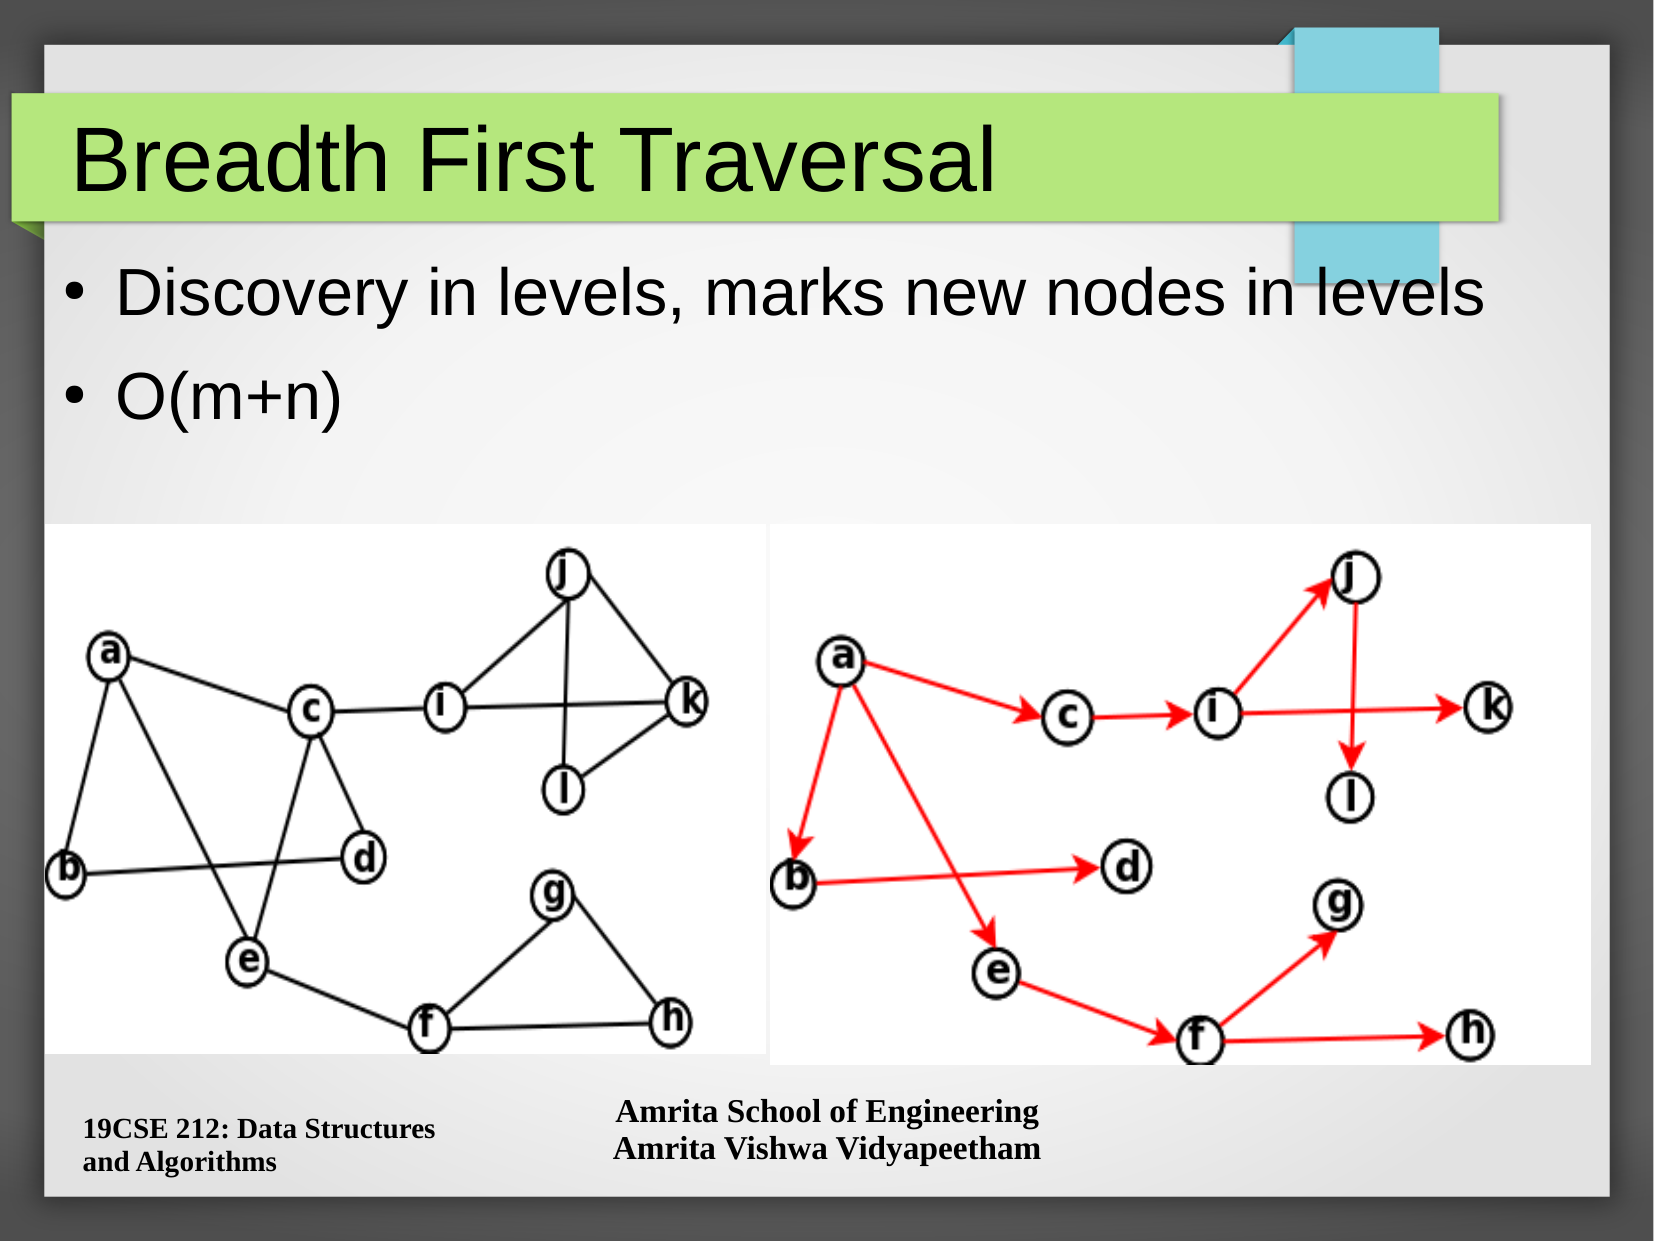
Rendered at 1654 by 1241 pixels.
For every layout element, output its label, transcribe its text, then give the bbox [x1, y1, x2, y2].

title Breadth First Traversal [70, 106, 1229, 213]
list Discovery in levels, marks new nodes in levels O(m+n) [45, 255, 1591, 975]
picture [0, 0, 1654, 1241]
